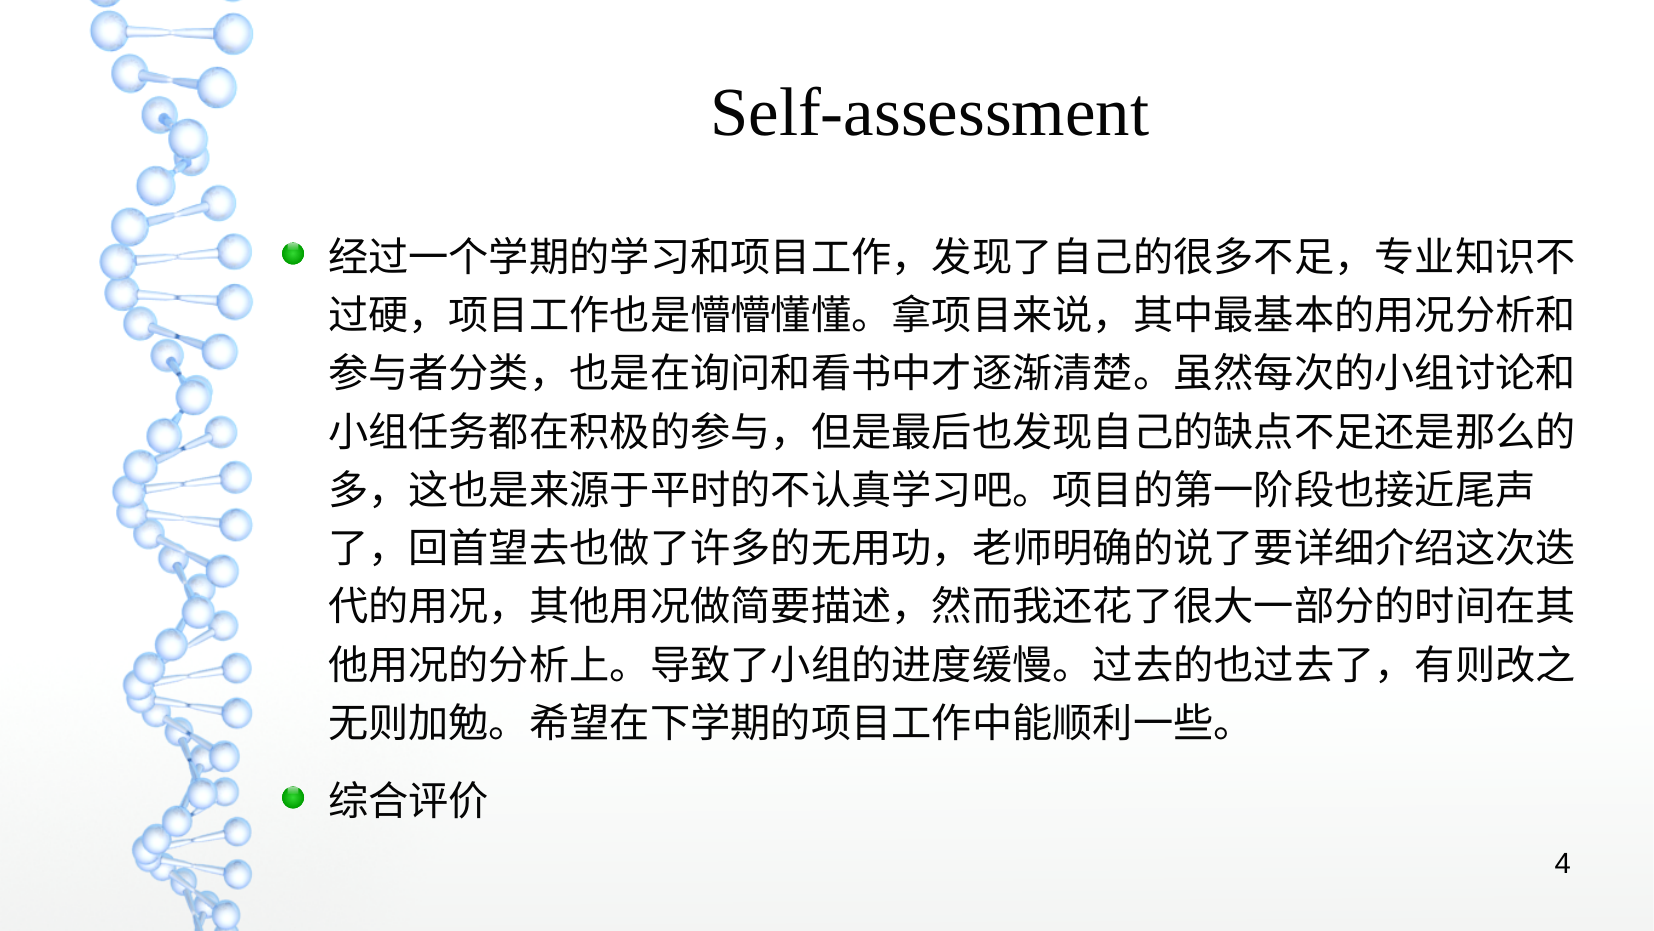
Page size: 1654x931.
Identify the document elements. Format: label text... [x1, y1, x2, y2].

picture [0, 0, 1654, 931]
title Self-assessment [265, 35, 1595, 189]
list 经过一个学期的学习和项目工作，发现了自己的很多不足，专业知识不过硬，项目工作也是懵懵懂懂。拿项目来说，其中最基本的用况分析和参与者分类，也是在询问和看书中才逐渐清楚。虽然每次的小组讨论和小组任务都在积极的参与，但是最后也发现自己的缺点不足还是那么的多，这也是来源于平时的不认真学习吧。项目的第一阶段也接近尾声了，回首望去也做了许多的无用功，老师明确的说了要详细介绍这次迭代的用况，其他用况做简要描述，然而我还花了很大一部分的时间在其他用况的分析上。导致了小组的进度缓慢。过去的也过去了，有则改之无则加勉。希望在下学期的项目工作中能顺利一些。 综合评价 [265, 224, 1595, 839]
